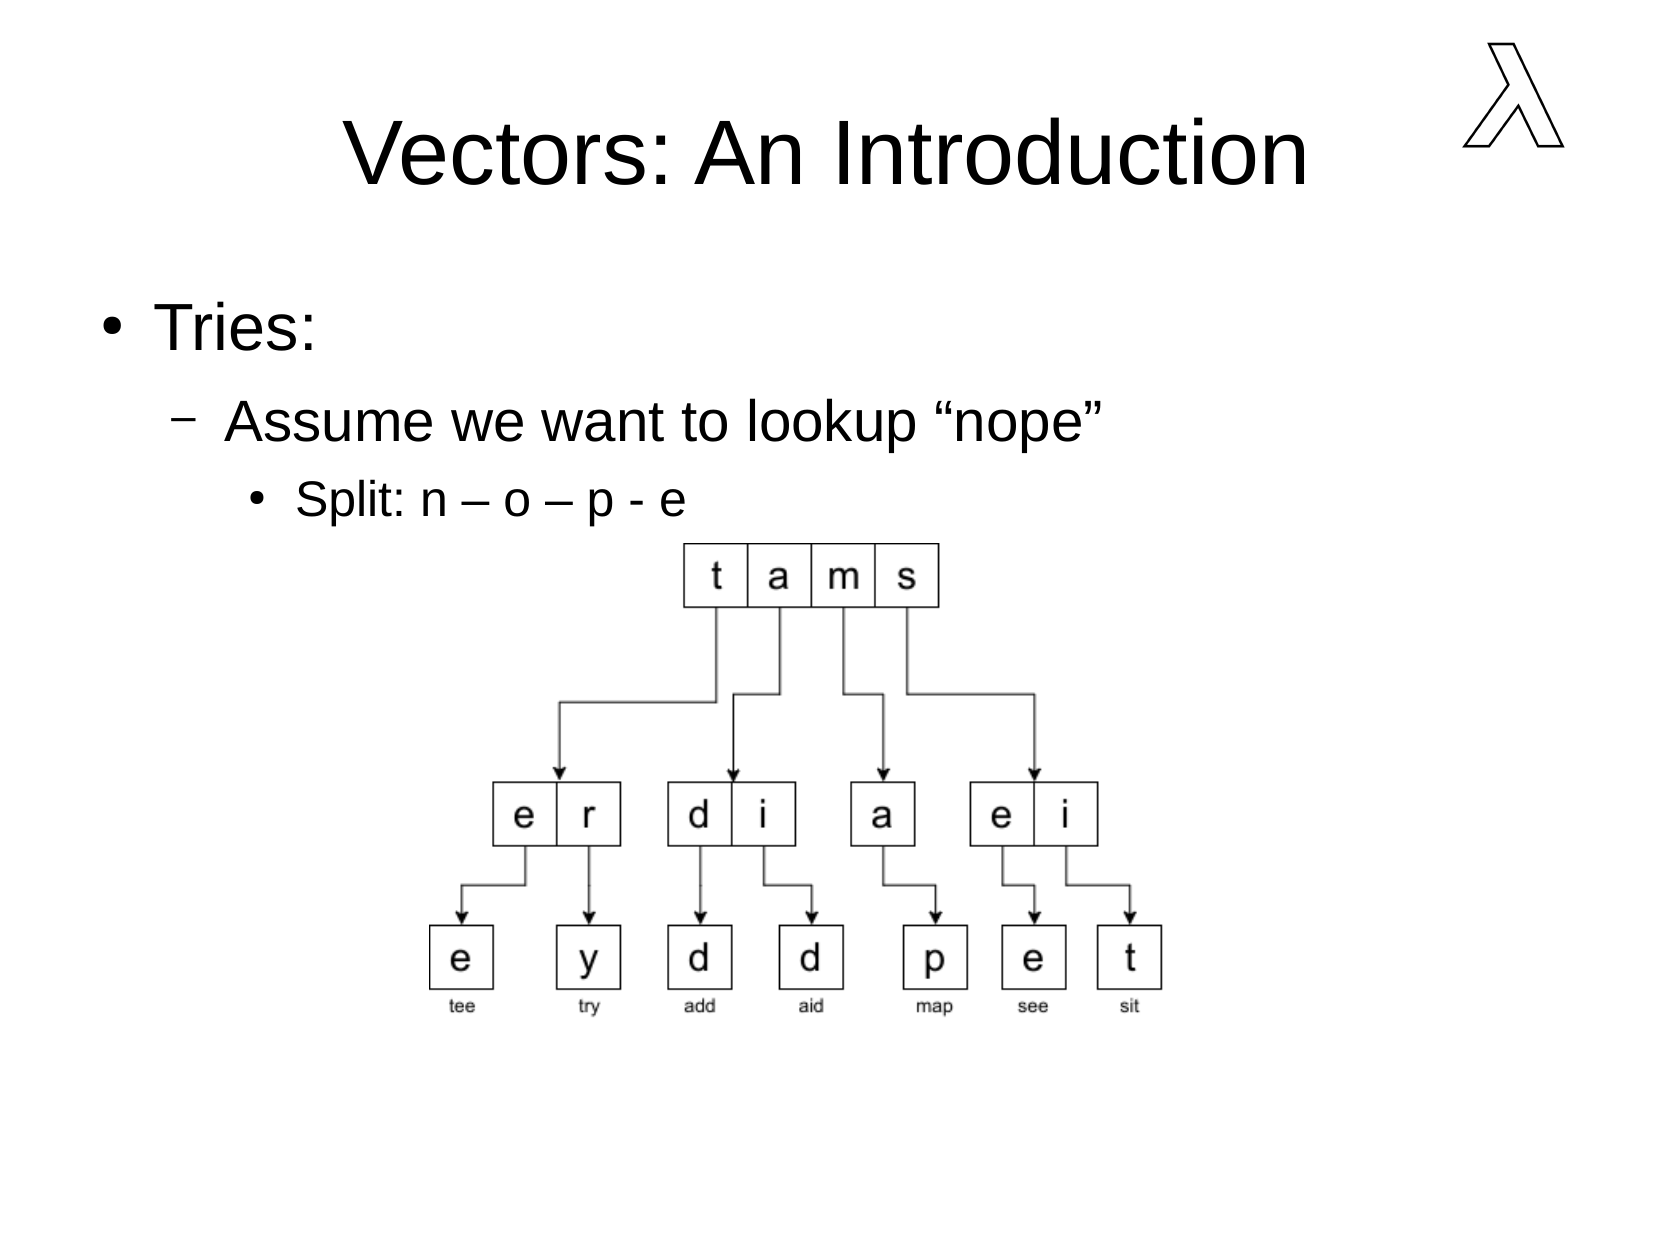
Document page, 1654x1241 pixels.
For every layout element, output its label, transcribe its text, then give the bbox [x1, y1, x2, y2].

picture [429, 543, 1164, 1022]
picture [1440, 40, 1587, 151]
title Vectors: An Introduction [82, 49, 1571, 257]
list Tries: Assume we want to lookup “nope” Split: n – o – p - e [82, 290, 1571, 1010]
